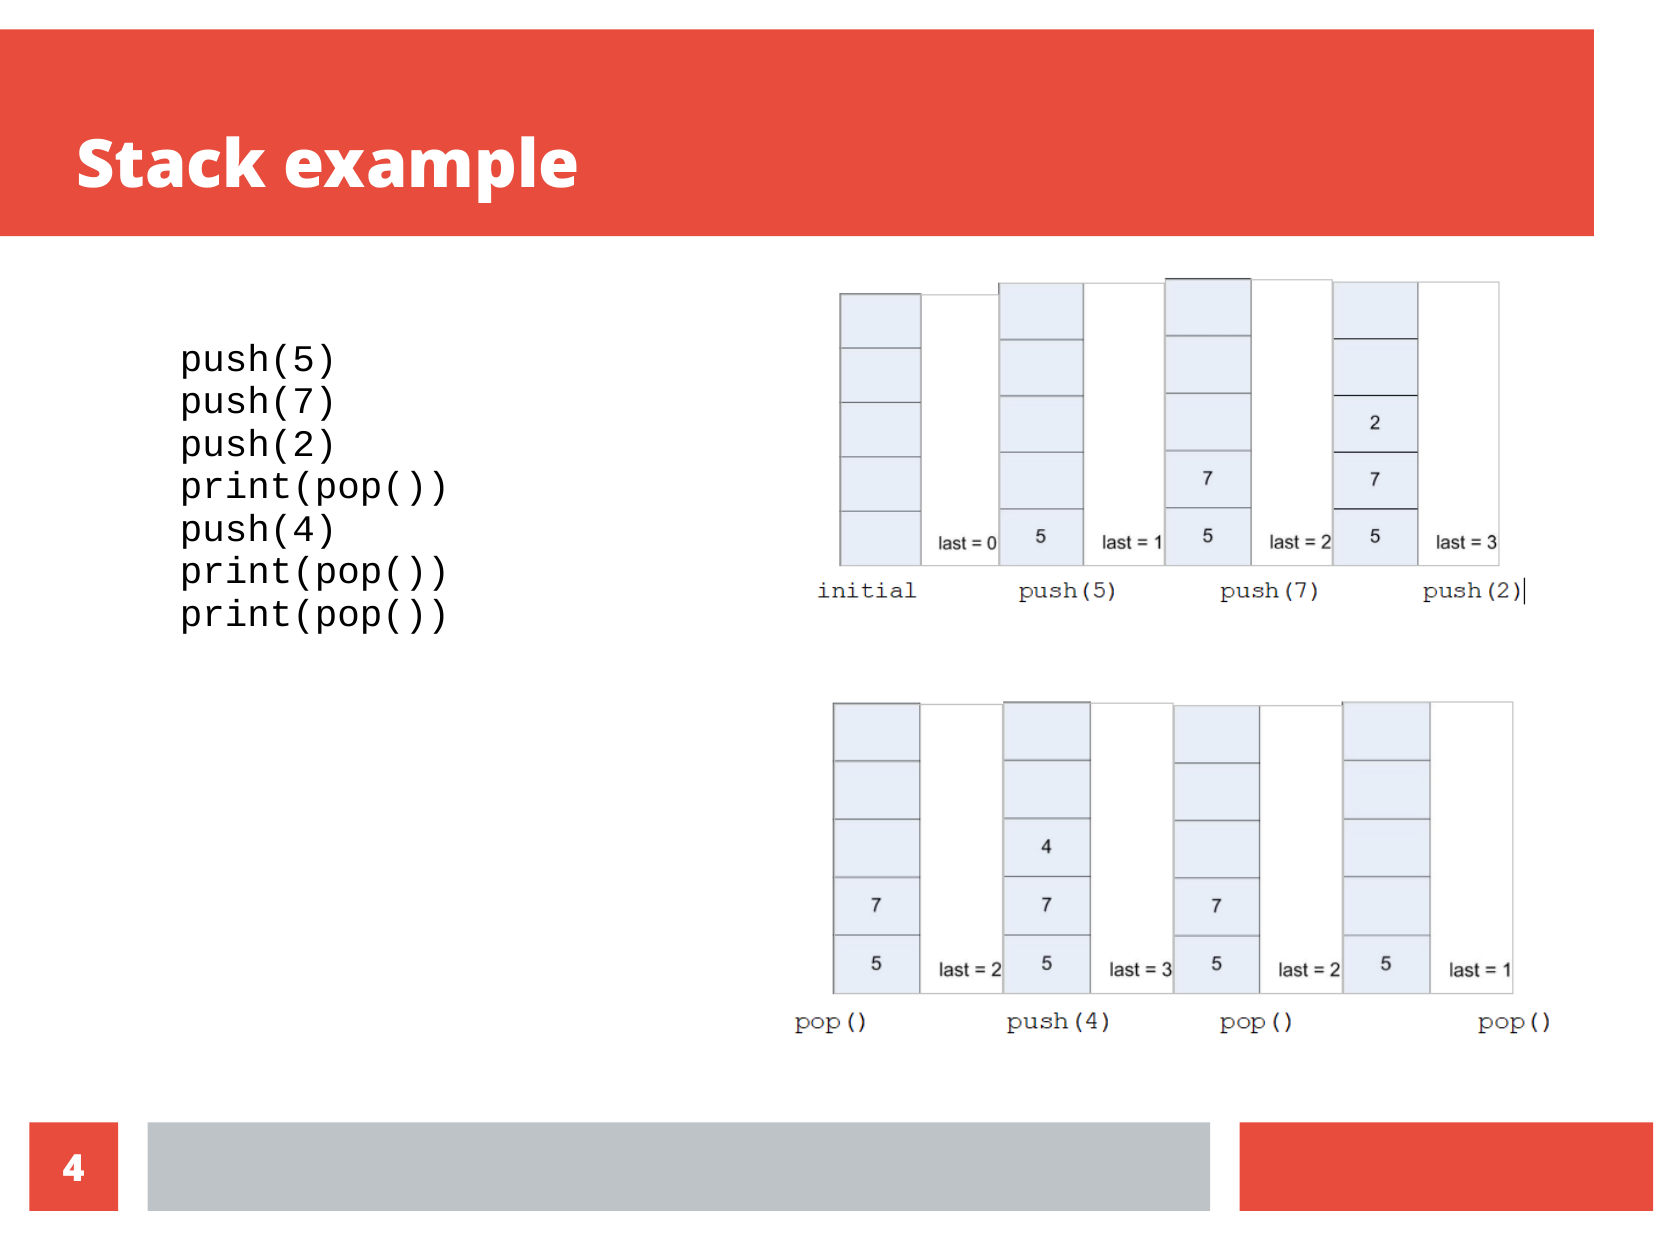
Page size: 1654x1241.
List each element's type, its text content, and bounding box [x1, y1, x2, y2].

text_box push(5) push(7) push(2) print(pop()) push(4) print(pop()) print(pop()) [90, 332, 661, 646]
title Stack example [58, 59, 1594, 207]
picture [750, 671, 1561, 1037]
picture [792, 270, 1561, 661]
